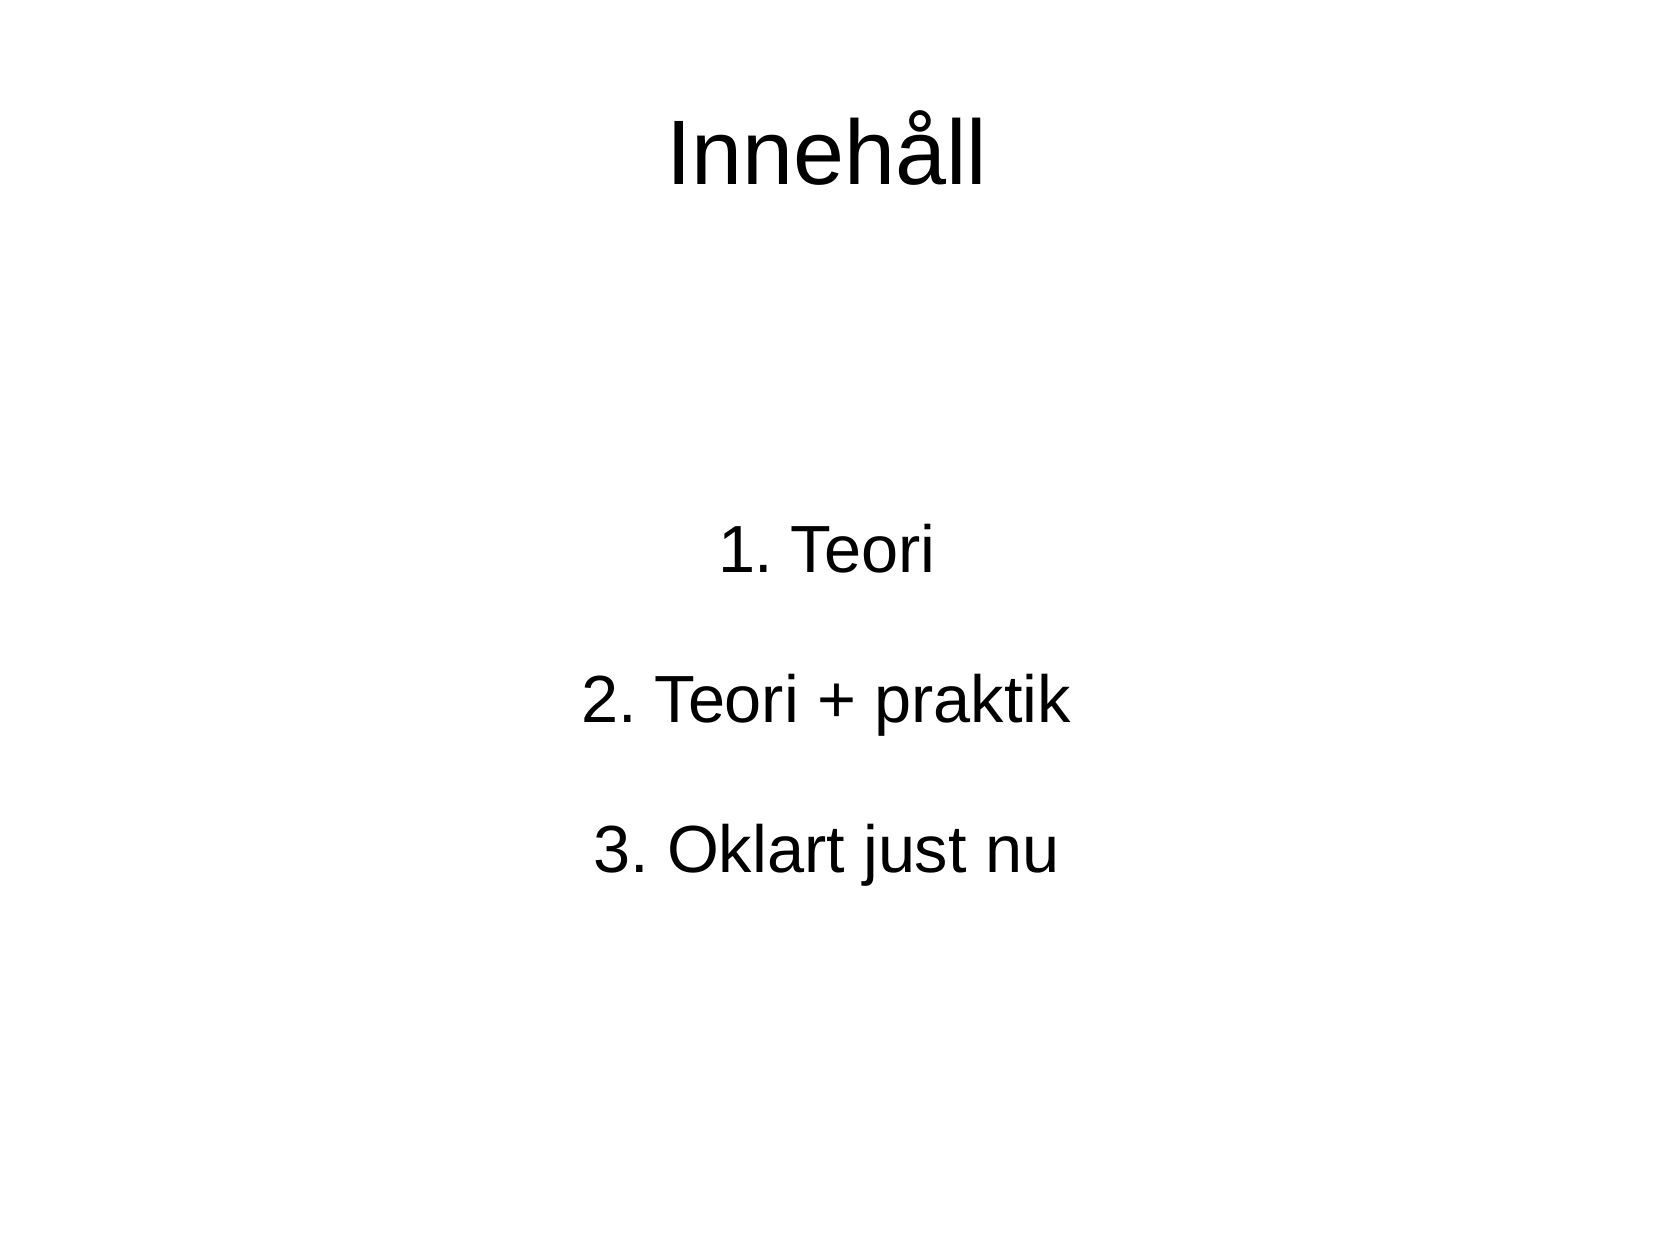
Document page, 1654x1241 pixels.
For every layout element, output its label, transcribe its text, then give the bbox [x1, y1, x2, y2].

subtitle 1. Teori 2. Teori + praktik 3. Oklart just nu [82, 290, 1571, 1109]
title Innehåll [82, 49, 1571, 257]
